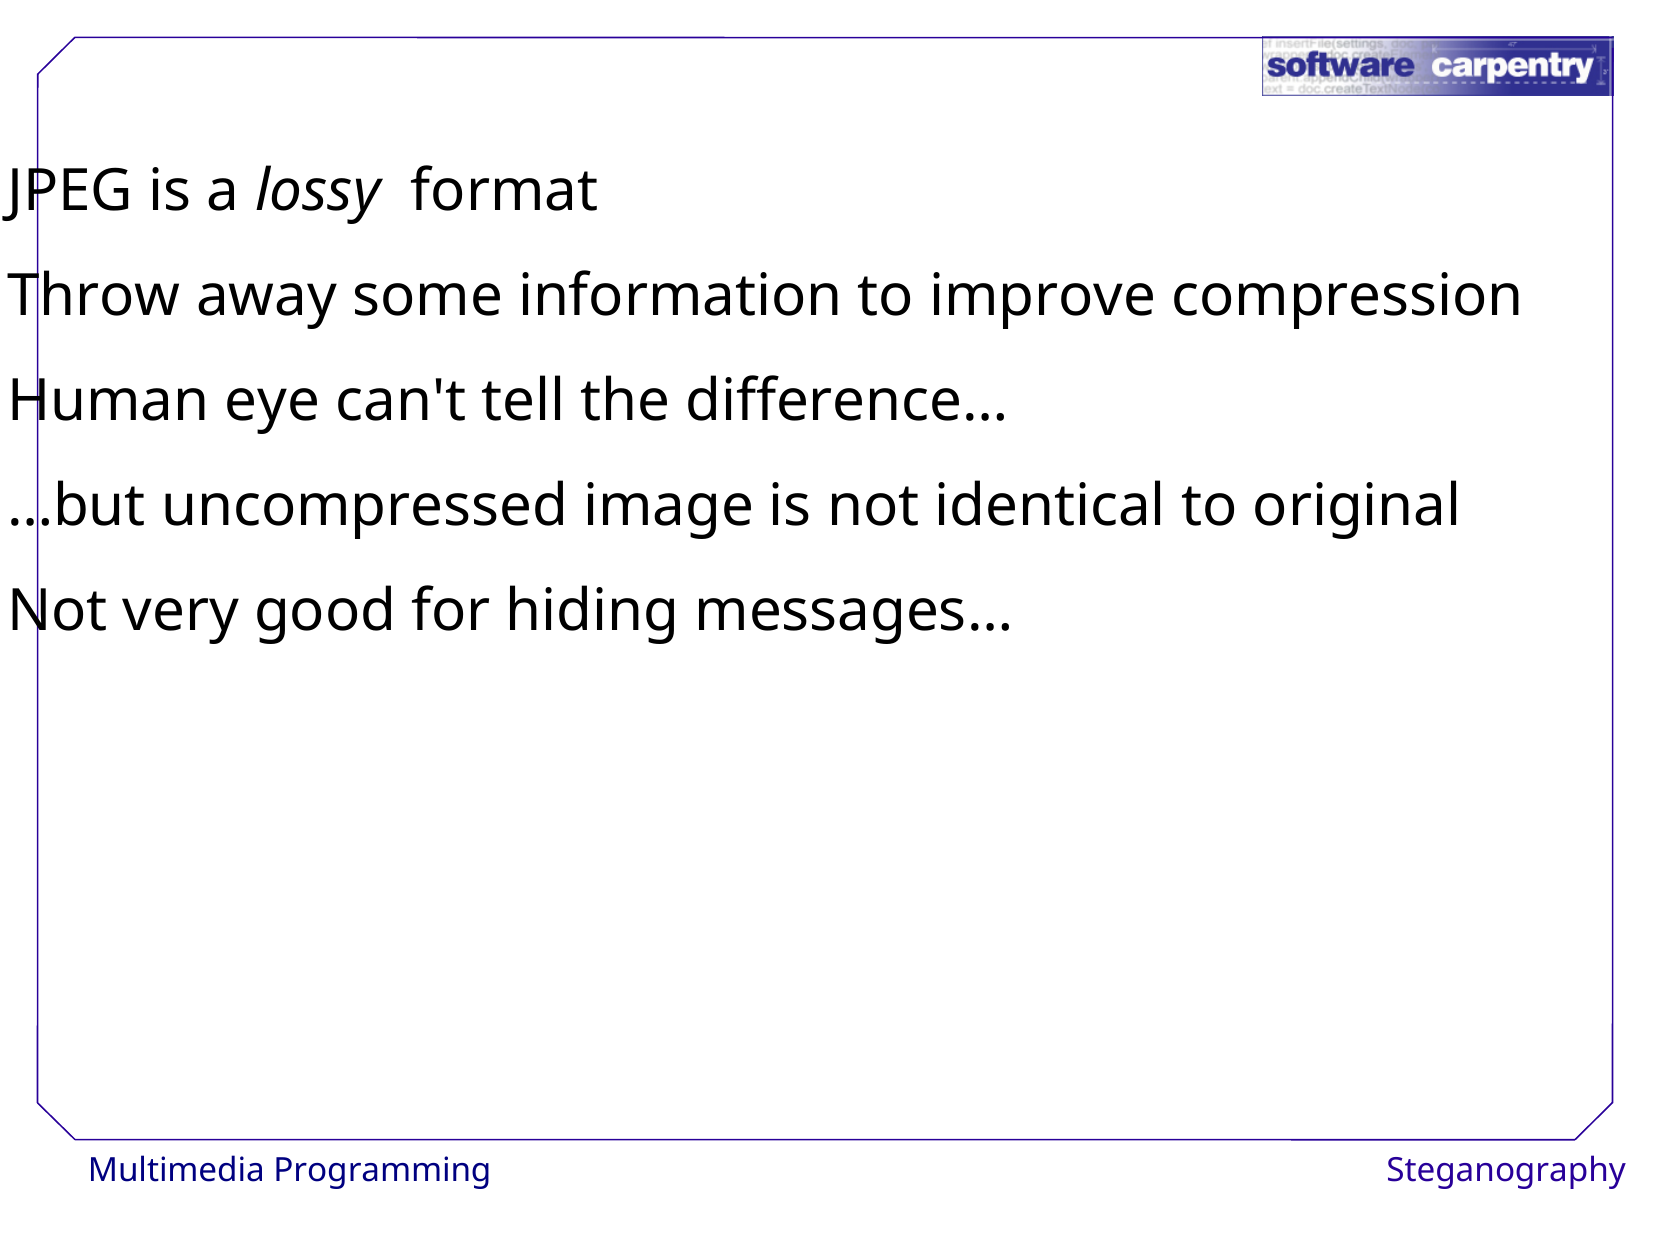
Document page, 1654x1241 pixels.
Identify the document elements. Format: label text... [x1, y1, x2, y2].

picture [1262, 36, 1614, 96]
text_box JPEG is a lossy format Throw away some information to improve compression Human eye can't tell the difference… …but uncompressed image is not identical to original Not very good for hiding messages… [0, 109, 1654, 650]
